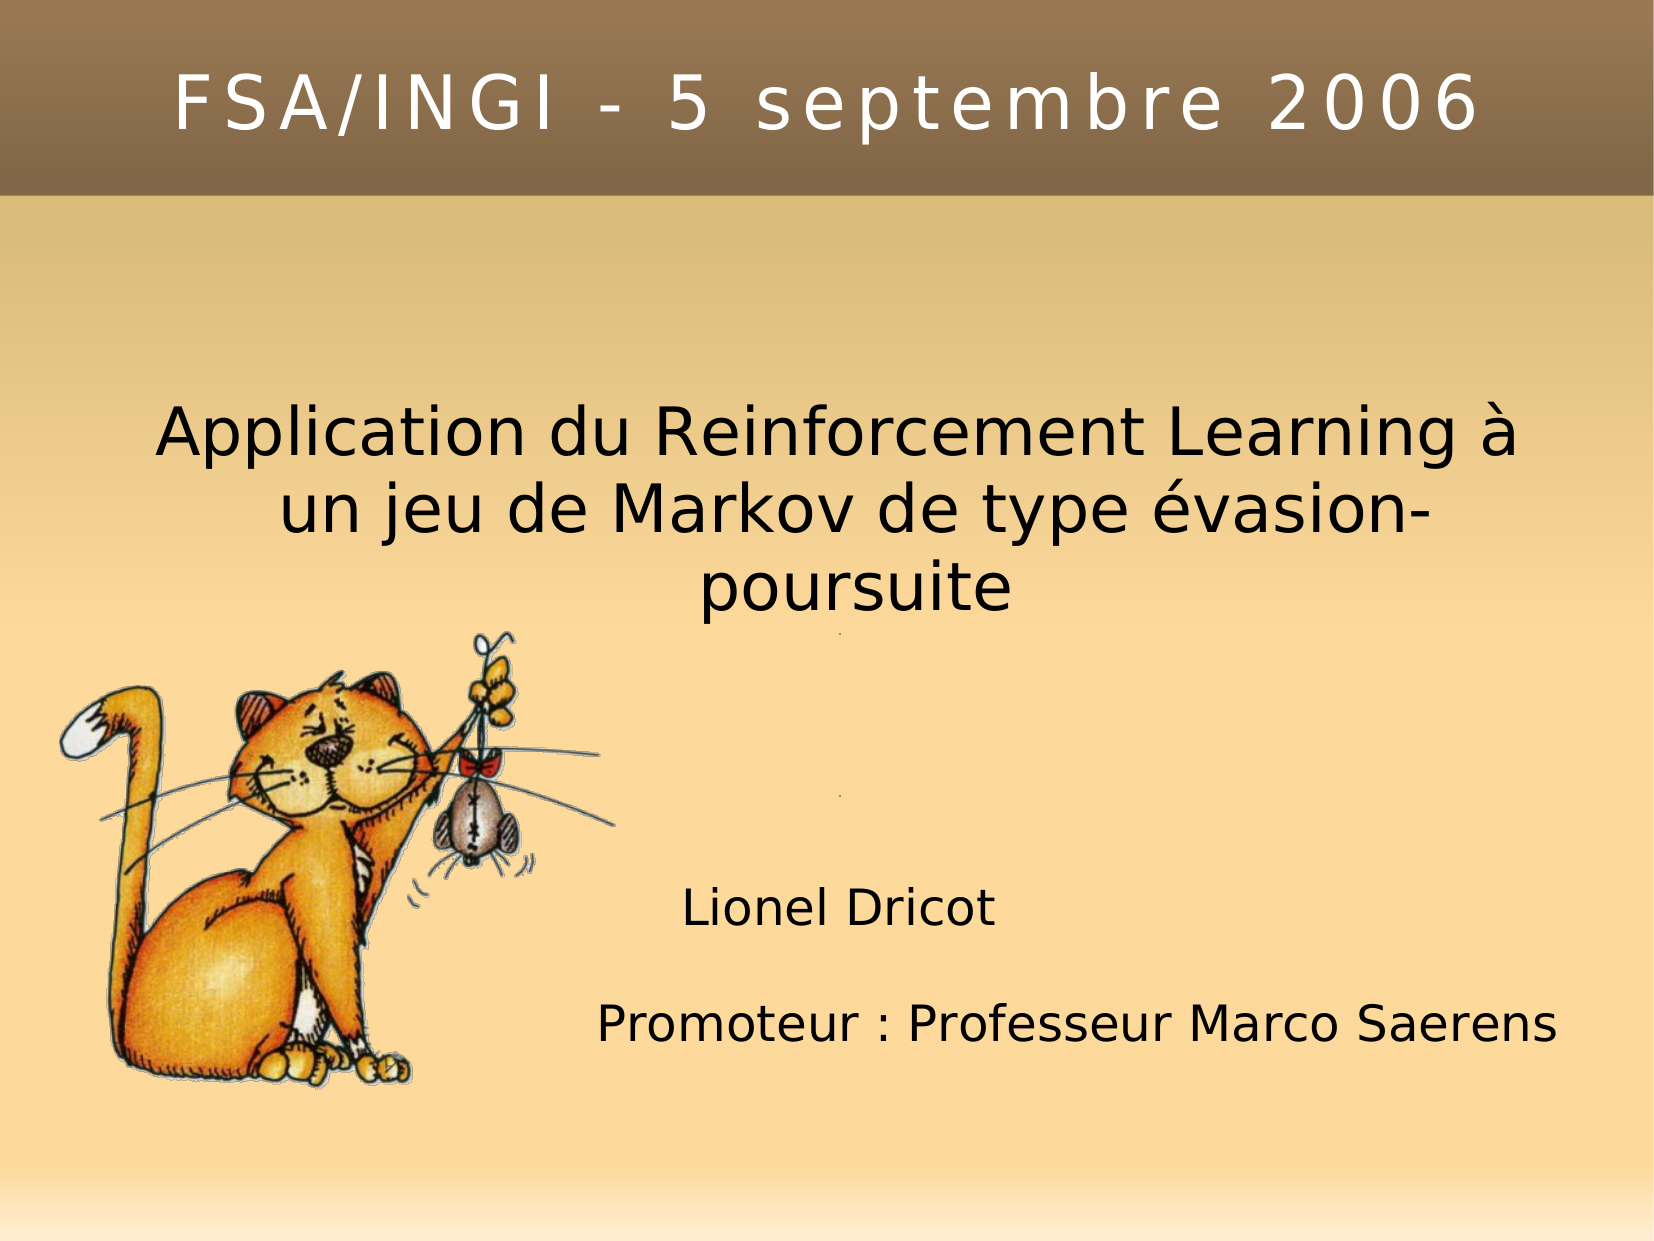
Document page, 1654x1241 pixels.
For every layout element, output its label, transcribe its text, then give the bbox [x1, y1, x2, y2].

subtitle Application du Reinforcement Learning à un jeu de Markov de type évasion-poursuite Lionel Dricot Promoteur : Professeur Marco Saerens [76, 354, 1565, 1093]
picture [0, 0, 1654, 1241]
title FSA/INGI - 5 septembre 2006 [59, 29, 1595, 178]
